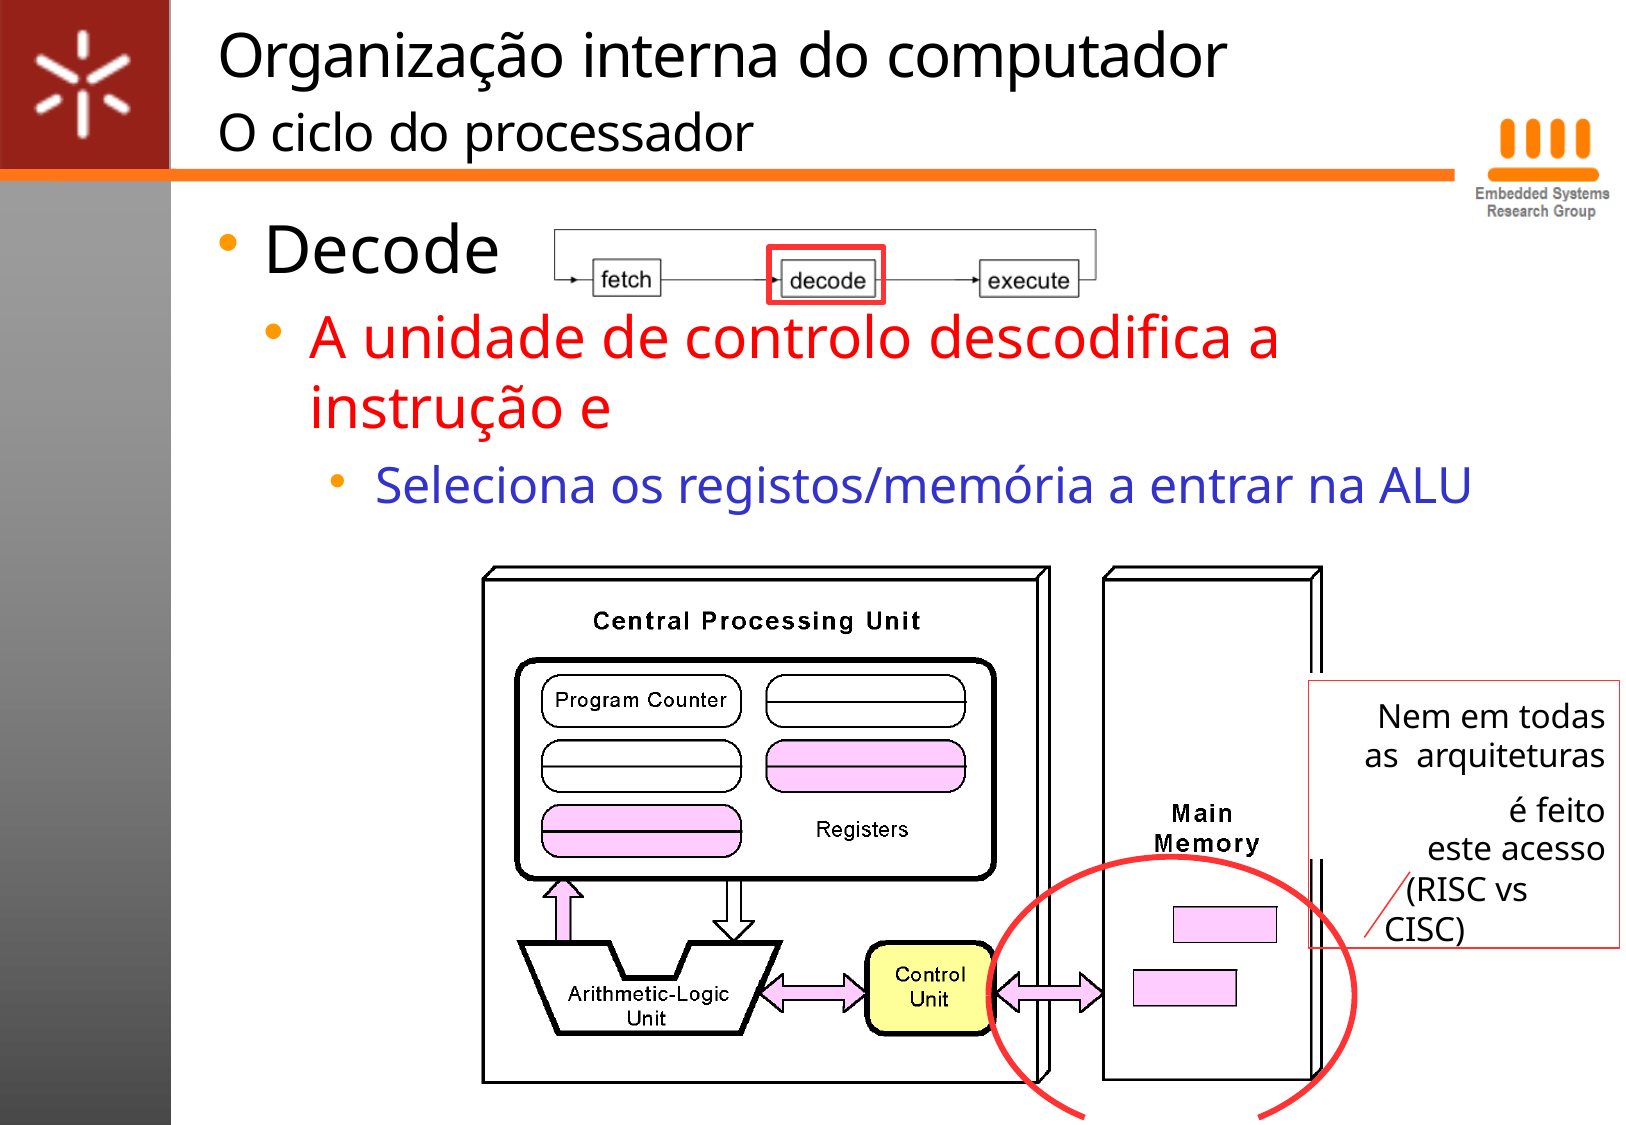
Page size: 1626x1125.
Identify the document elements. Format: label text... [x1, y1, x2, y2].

text_box Decode A unidade de controlo descodifica a instrução e Seleciona os registos/memória a entrar na ALU [214, 188, 1529, 515]
picture [472, 555, 1333, 1109]
picture [992, 860, 1333, 1109]
picture [1475, 118, 1610, 220]
picture [0, 0, 171, 169]
picture [772, 250, 881, 299]
text_box Nem em todas as arquiteturas é feito este acesso (RISC vs CISC) [1308, 680, 1620, 949]
picture [554, 229, 1097, 299]
picture [0, 182, 171, 1125]
title Organização interna do computador O ciclo do processador [215, 16, 1362, 188]
picture [1285, 1068, 1333, 1109]
text_box [1301, 673, 1613, 859]
